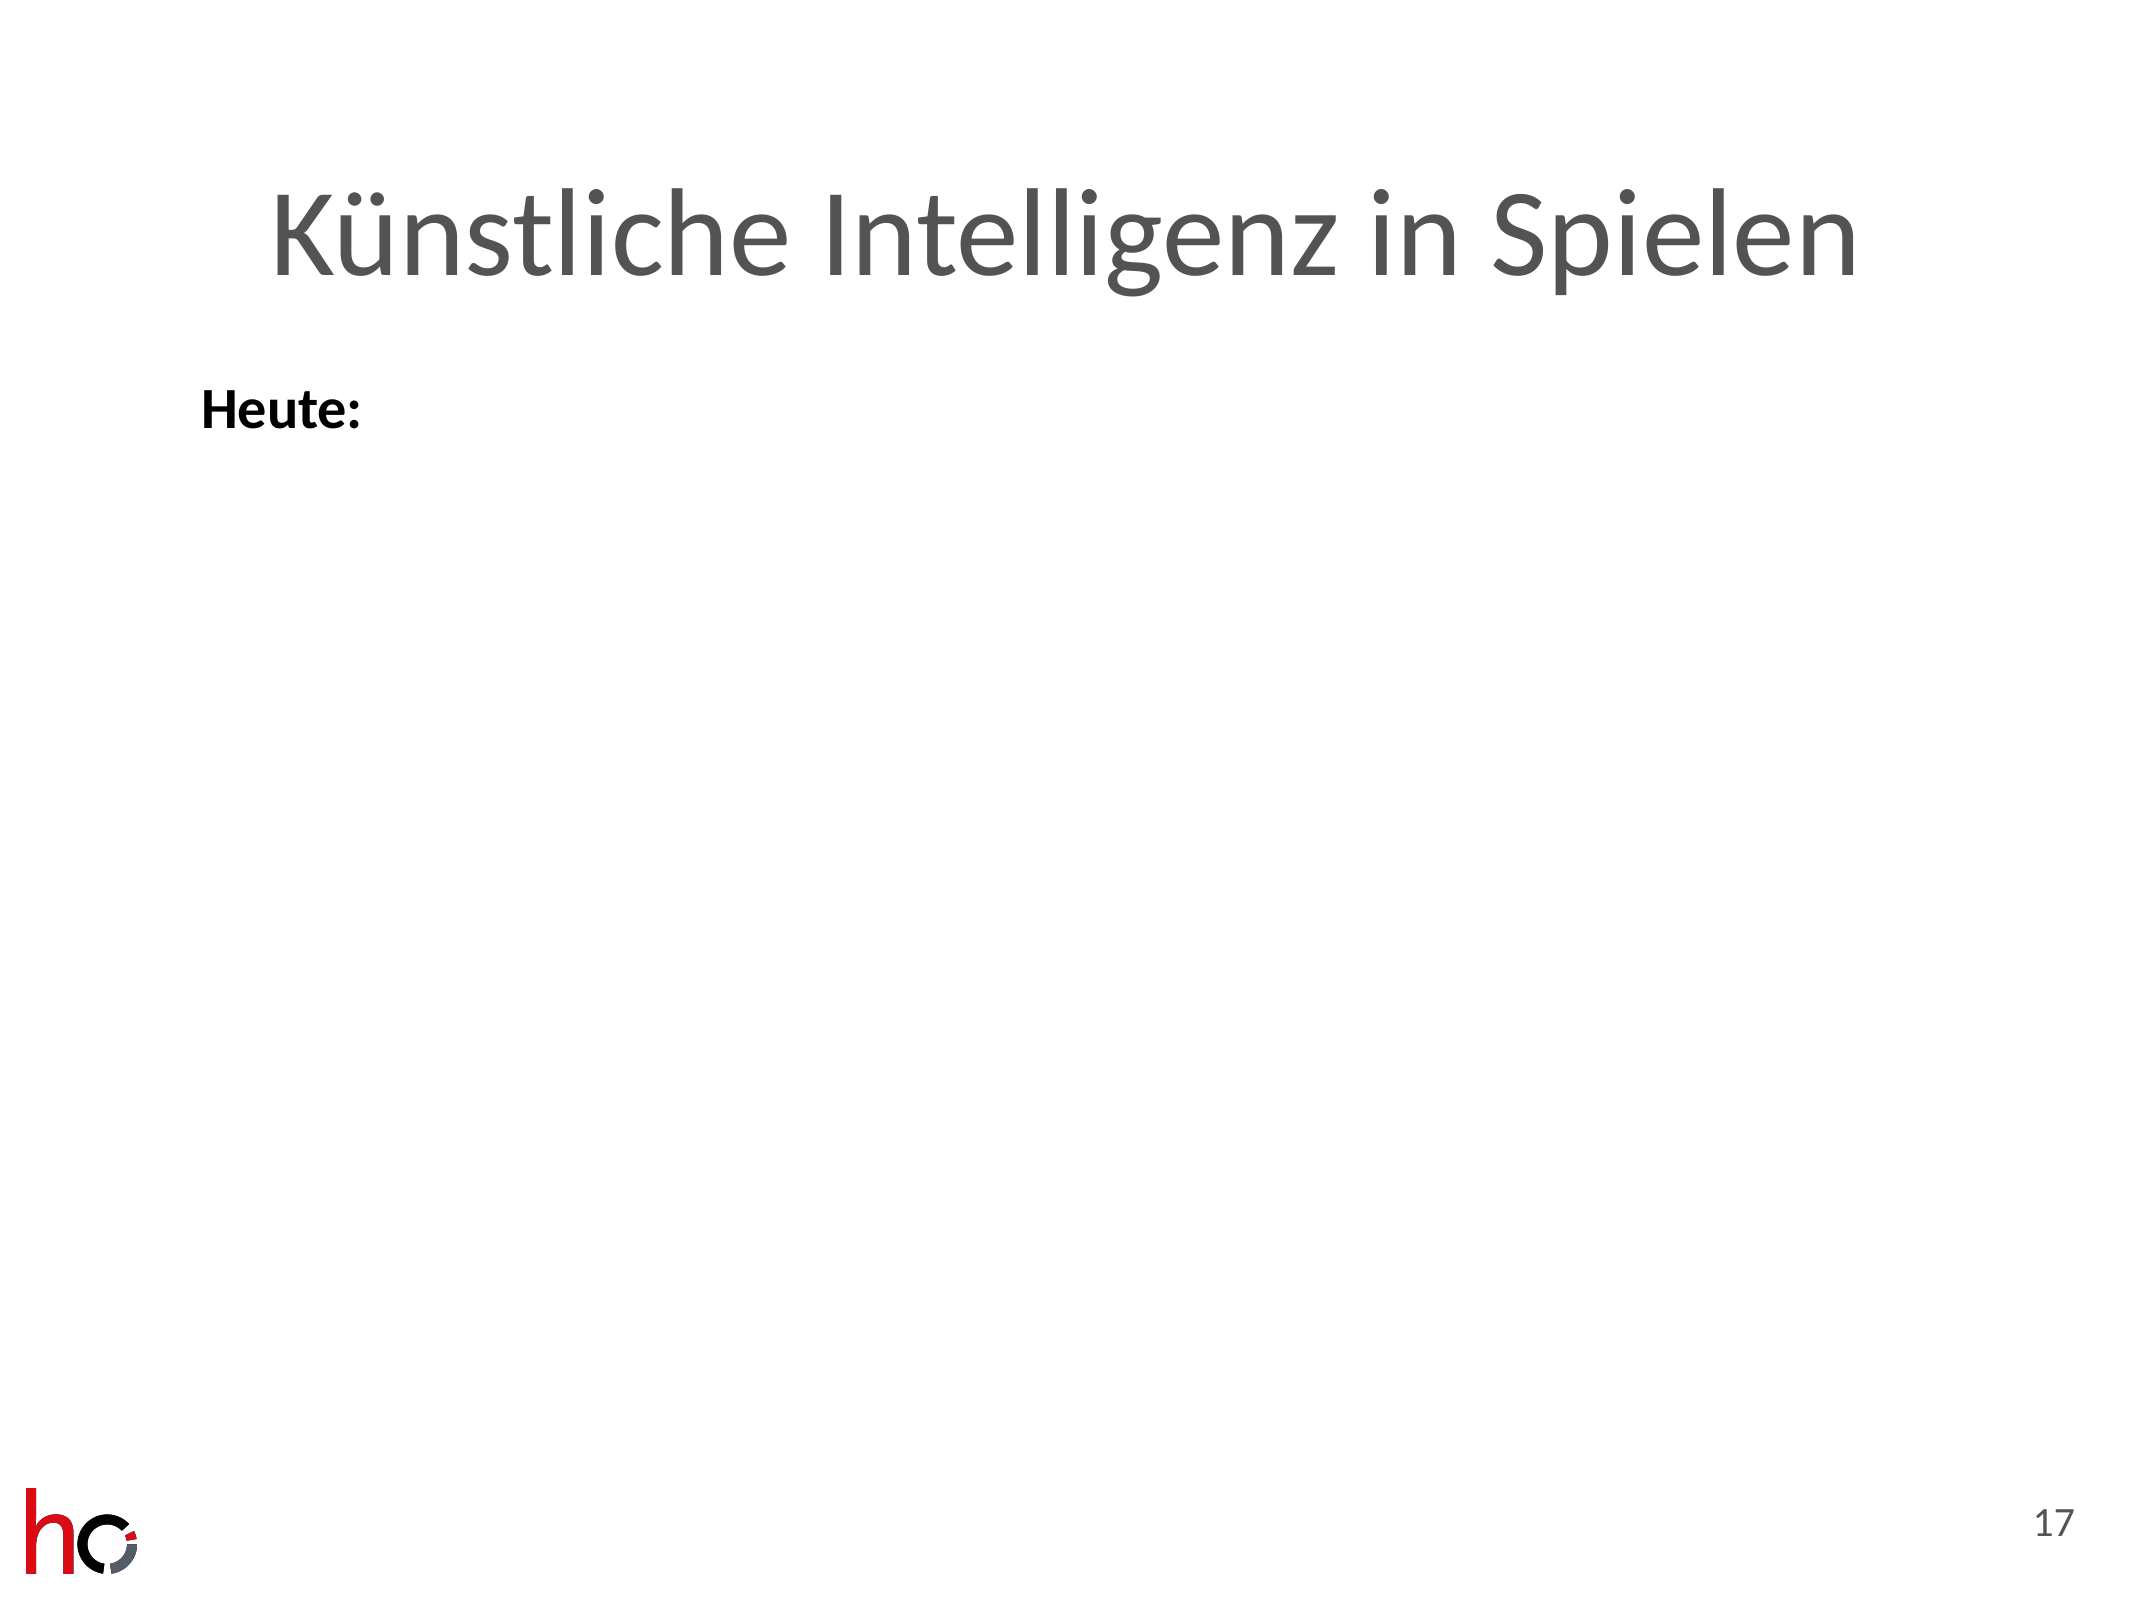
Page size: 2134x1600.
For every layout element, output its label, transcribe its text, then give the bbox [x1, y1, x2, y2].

text_box Heute: [186, 378, 2078, 509]
title Künstliche Intelligenz in Spielen [208, 142, 1925, 378]
text_box [2017, 1497, 2120, 1569]
